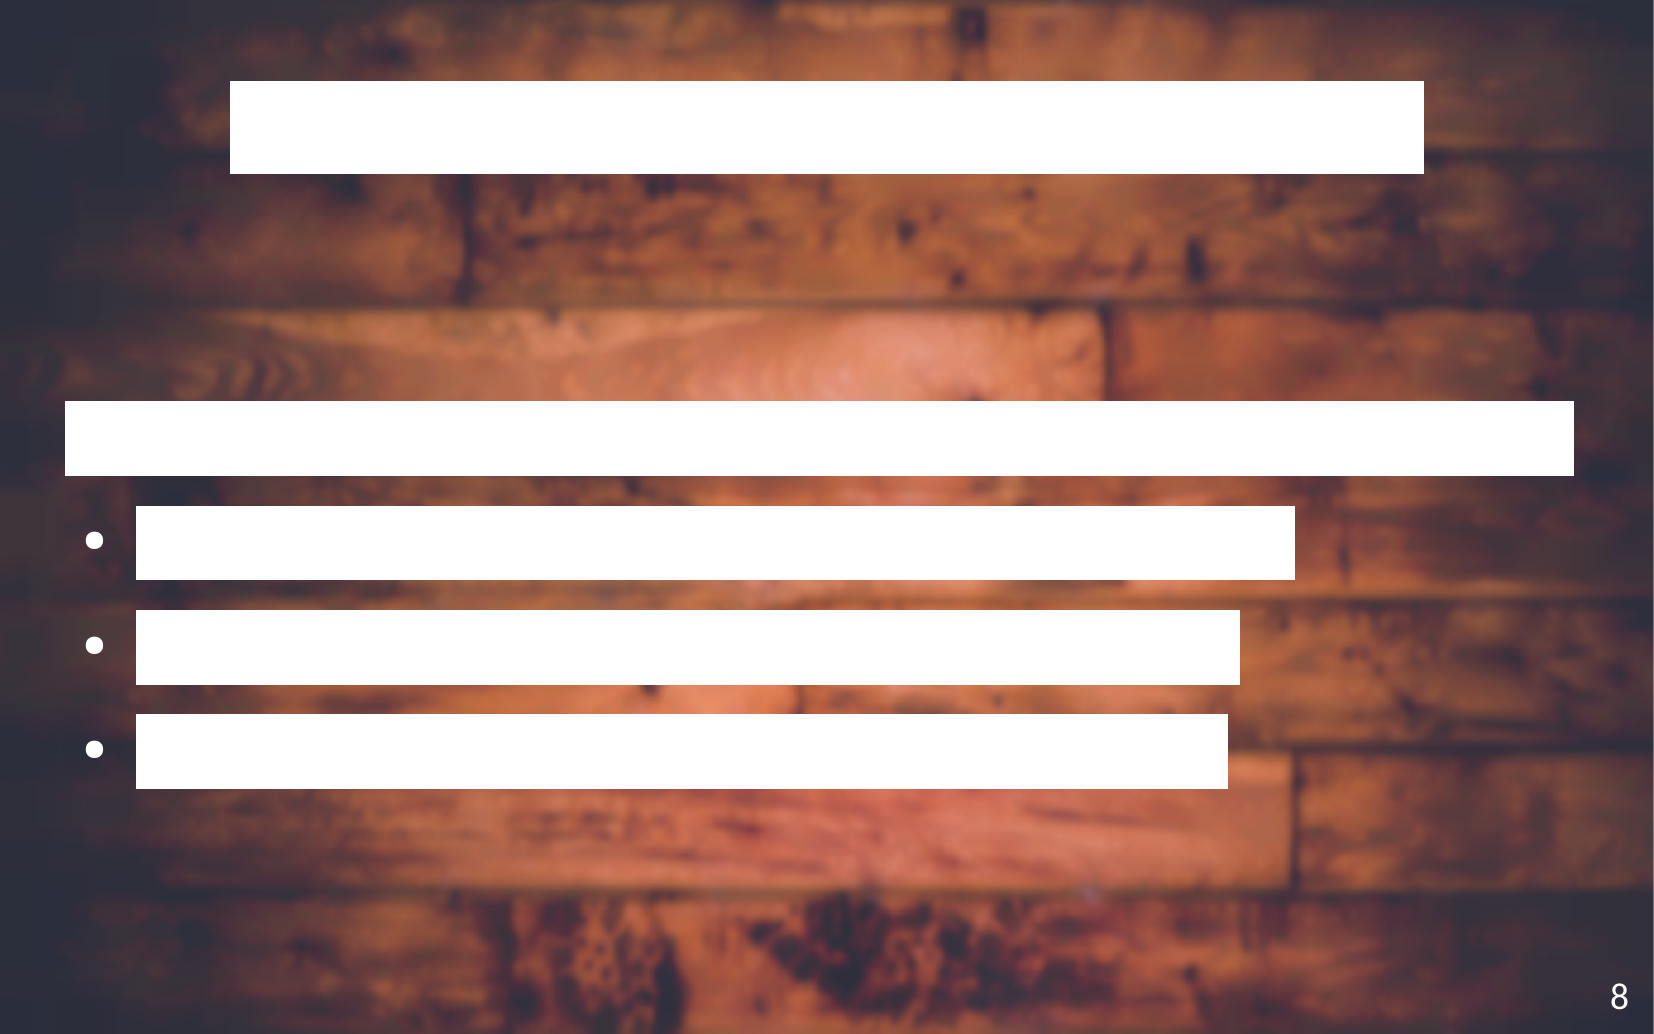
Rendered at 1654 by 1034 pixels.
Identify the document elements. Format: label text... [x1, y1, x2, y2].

title Fonctionnalités supplémentaires [82, 41, 1571, 214]
list Certaines fonctionnalités n'étaient pas dans le CC : Plusieurs spécialisations par utilisateur. F.A.Q. pour les nouveaux utilisateurs. Un droit supplémentaire : le créateur. [64, 401, 1589, 1001]
picture [0, 0, 1654, 1034]
text_box 8 [1595, 964, 1642, 1025]
